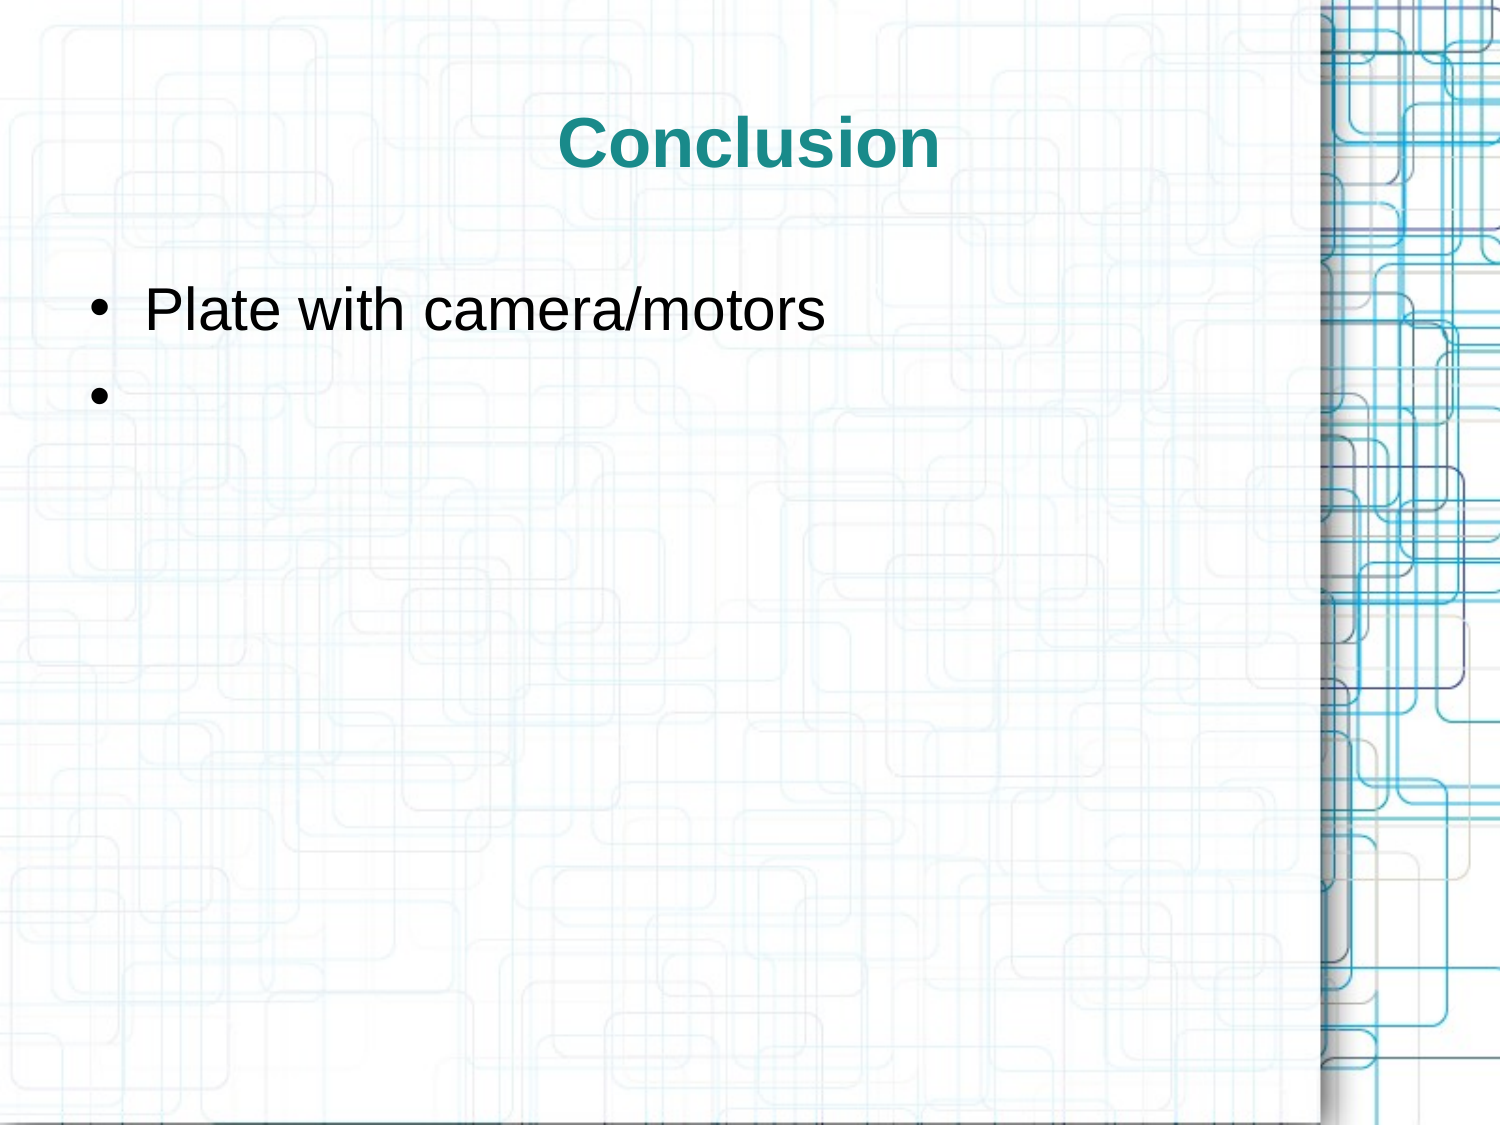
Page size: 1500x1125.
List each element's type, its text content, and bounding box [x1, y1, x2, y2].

title Conclusion [75, 45, 1426, 233]
list Plate with camera/motors [75, 262, 1426, 1006]
picture [0, 0, 1500, 1125]
